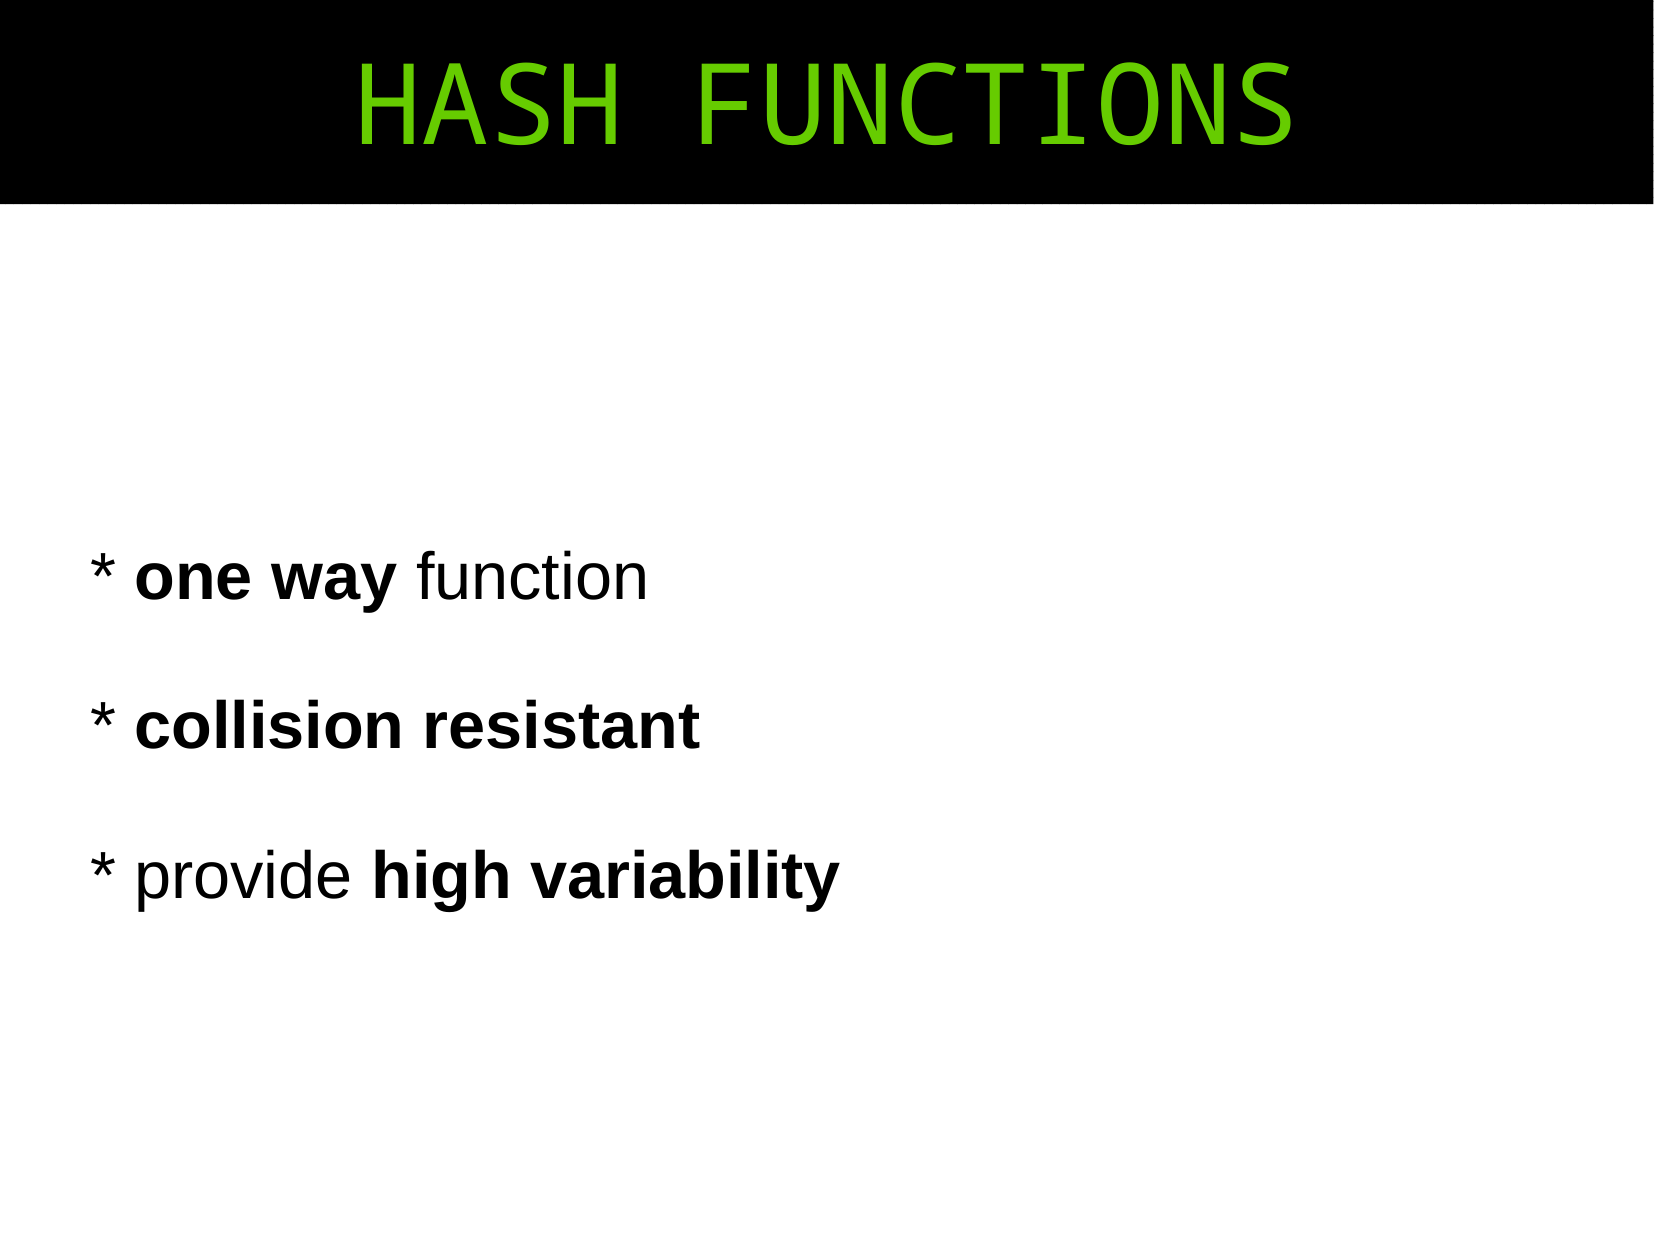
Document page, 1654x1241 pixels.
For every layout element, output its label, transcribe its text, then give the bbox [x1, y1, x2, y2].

subtitle * one way function * collision resistant * provide high variability [90, 305, 1621, 1146]
title HASH FUNCTIONS [0, 0, 1654, 205]
